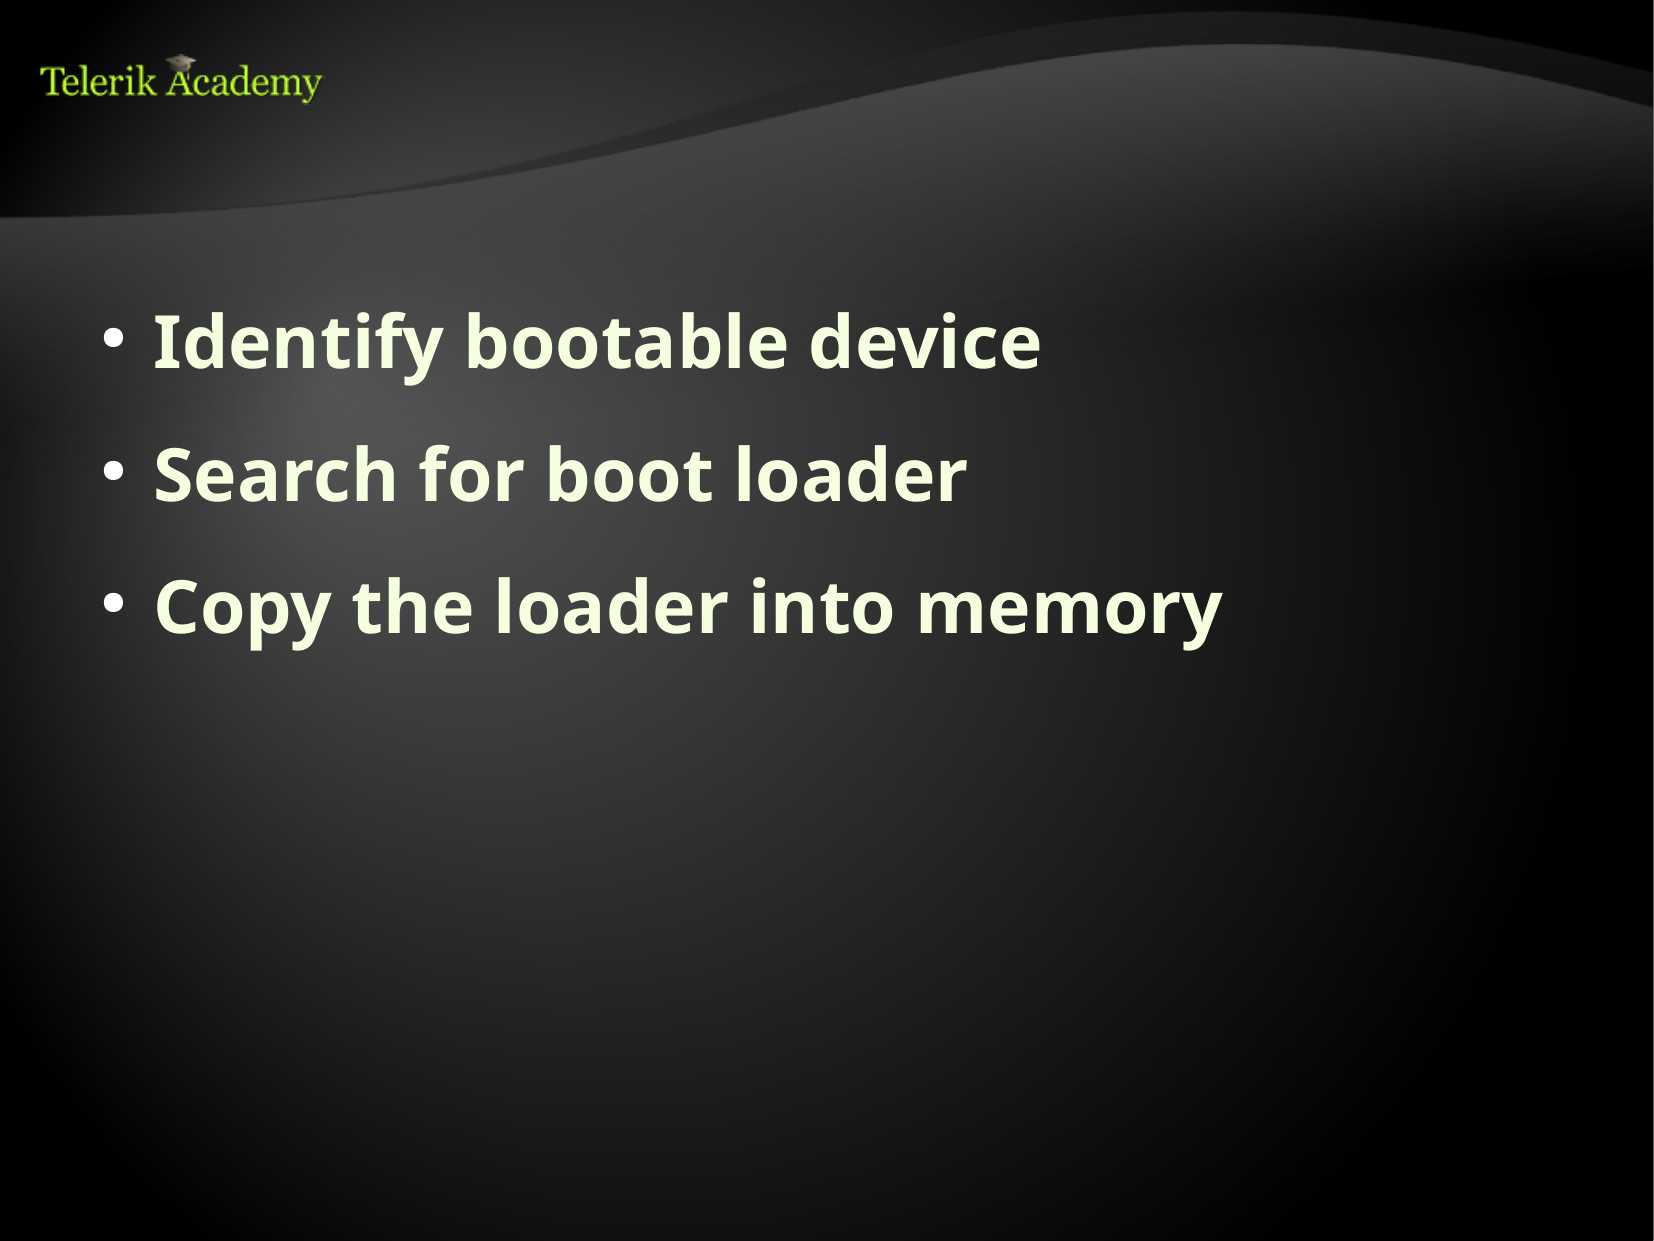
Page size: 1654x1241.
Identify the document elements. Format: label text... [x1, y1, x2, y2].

list Identify bootable device Search for boot loader Copy the loader into memory [82, 290, 1538, 1010]
picture [0, 0, 1654, 1241]
